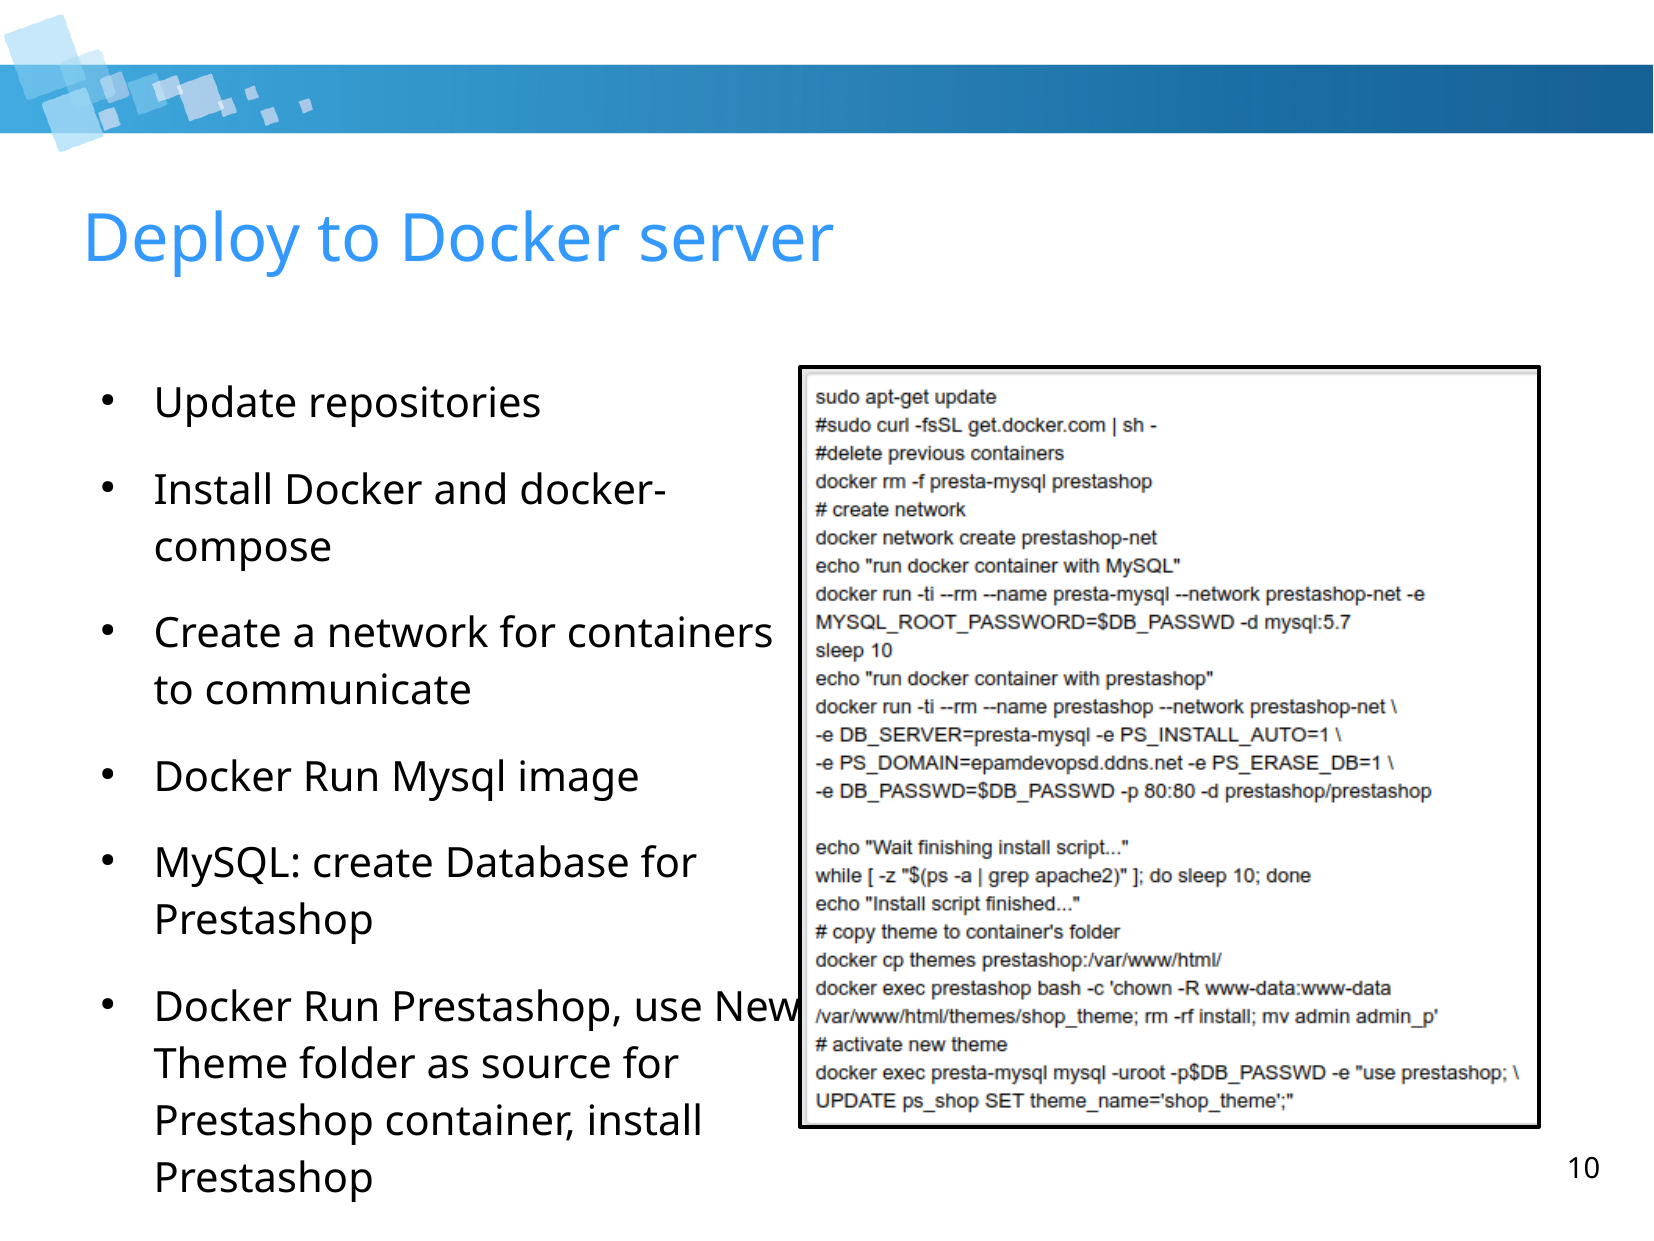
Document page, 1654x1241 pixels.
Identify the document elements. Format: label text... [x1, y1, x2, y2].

list Update repositories Install Docker and docker-compose Create a network for containers to communicate Docker Run Mysql image MySQL: create Database for Prestashop Docker Run Prestashop, use New Theme folder as source for Prestashop container, install Prestashop [82, 372, 798, 1103]
picture [0, 0, 1653, 1238]
title Deploy to Docker server [82, 132, 1571, 340]
